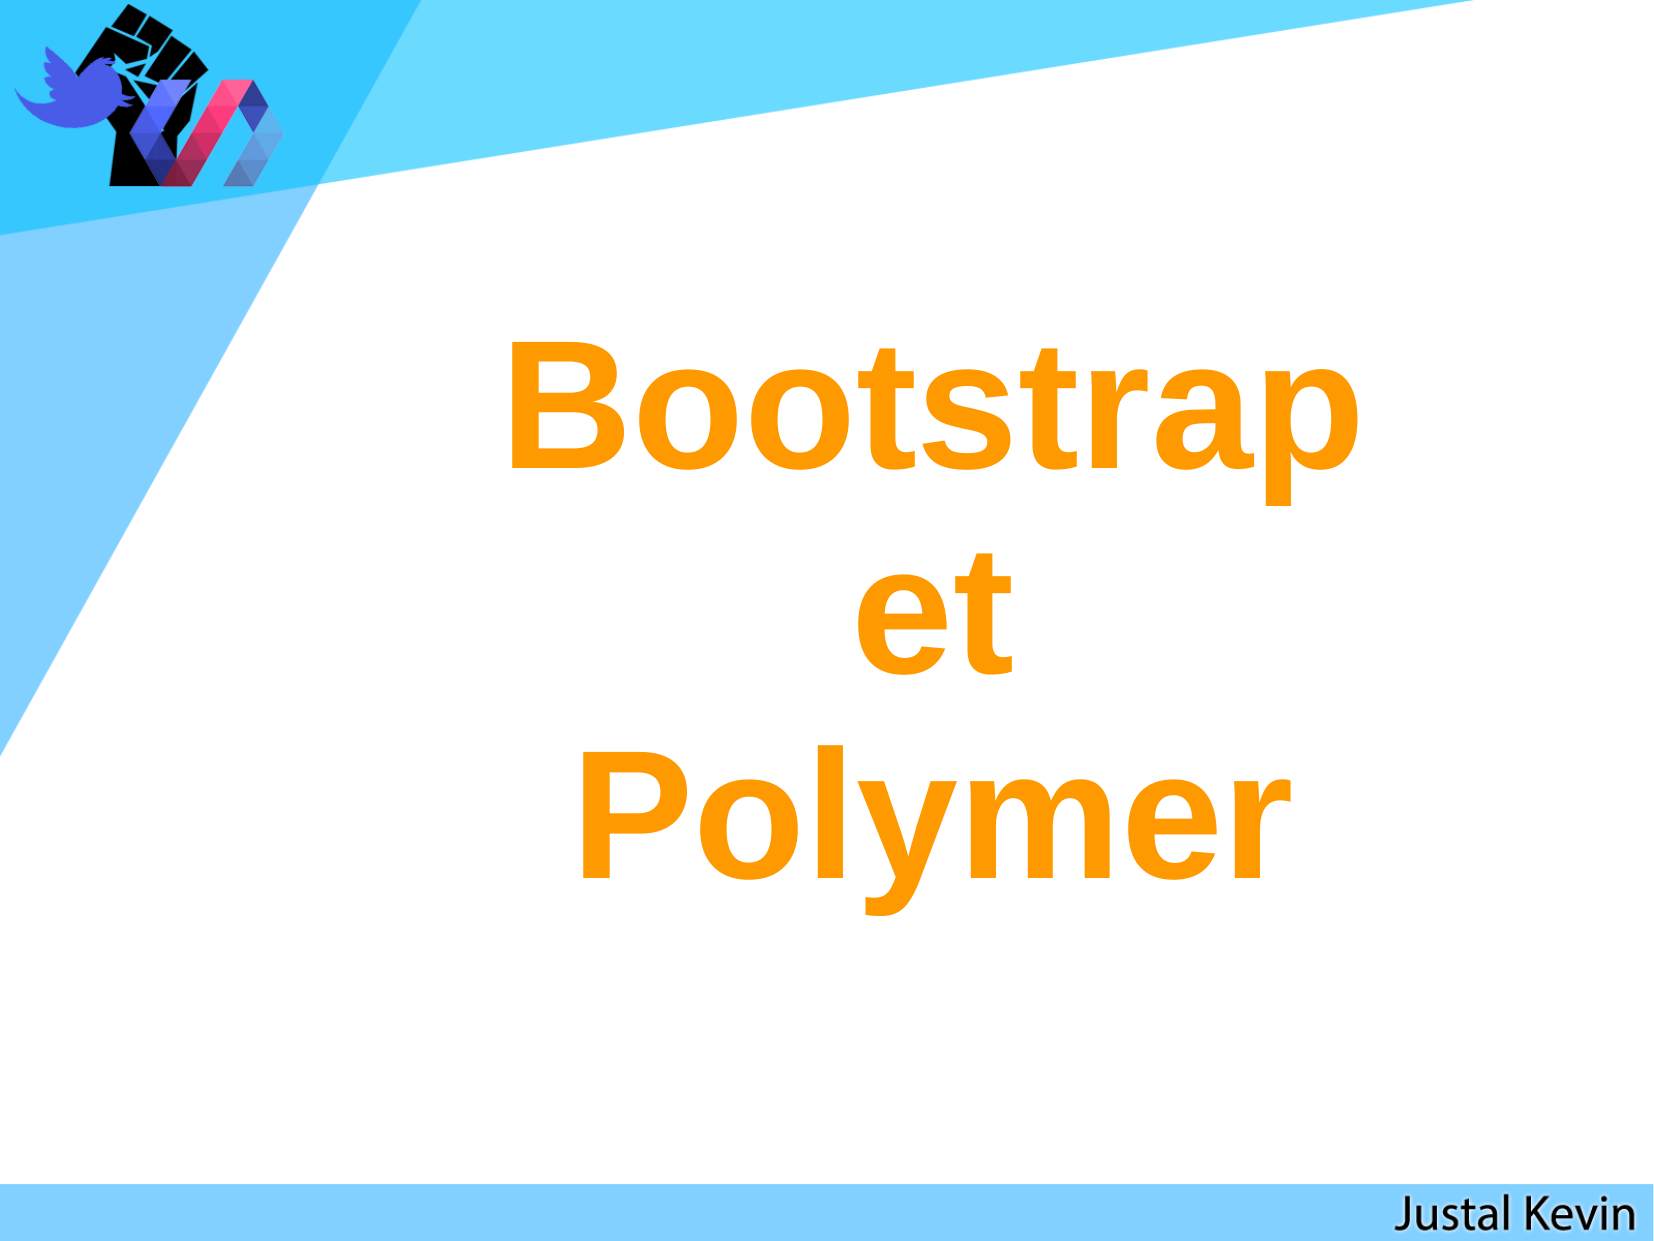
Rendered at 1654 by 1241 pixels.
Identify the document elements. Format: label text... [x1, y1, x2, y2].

text_box Bootstrap et Polymer [271, 295, 1595, 925]
picture [0, 0, 1654, 1241]
